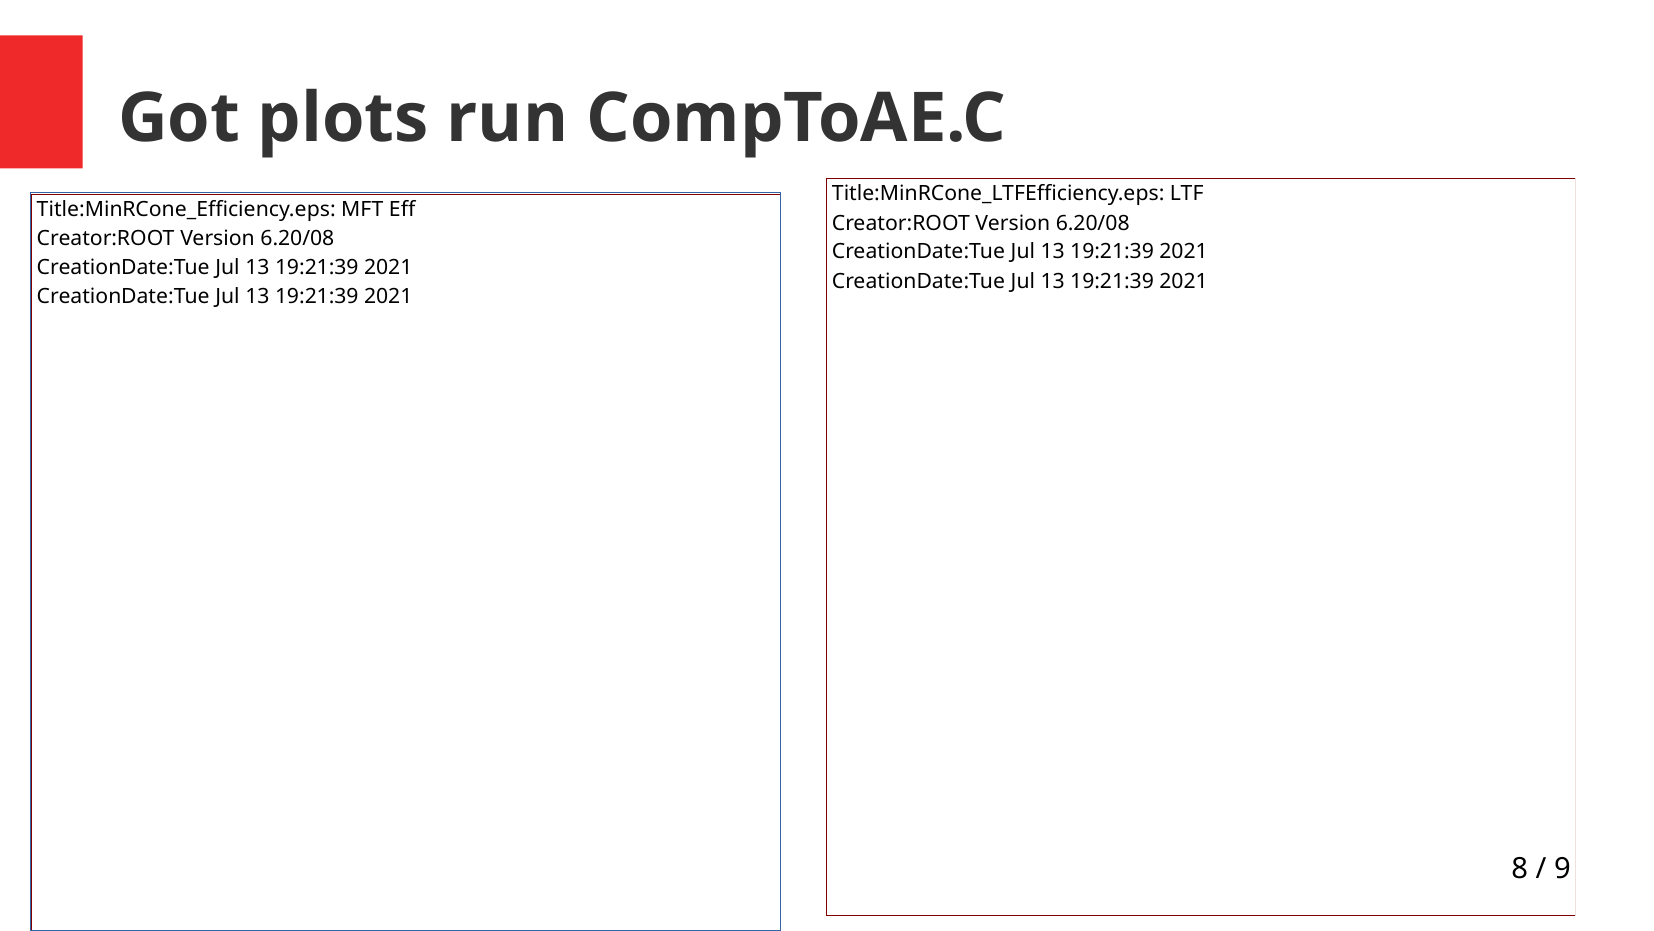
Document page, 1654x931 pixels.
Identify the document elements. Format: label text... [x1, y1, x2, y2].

title Got plots run CompToAE.C [118, 37, 1571, 193]
picture [825, 176, 1576, 916]
picture [30, 192, 781, 931]
